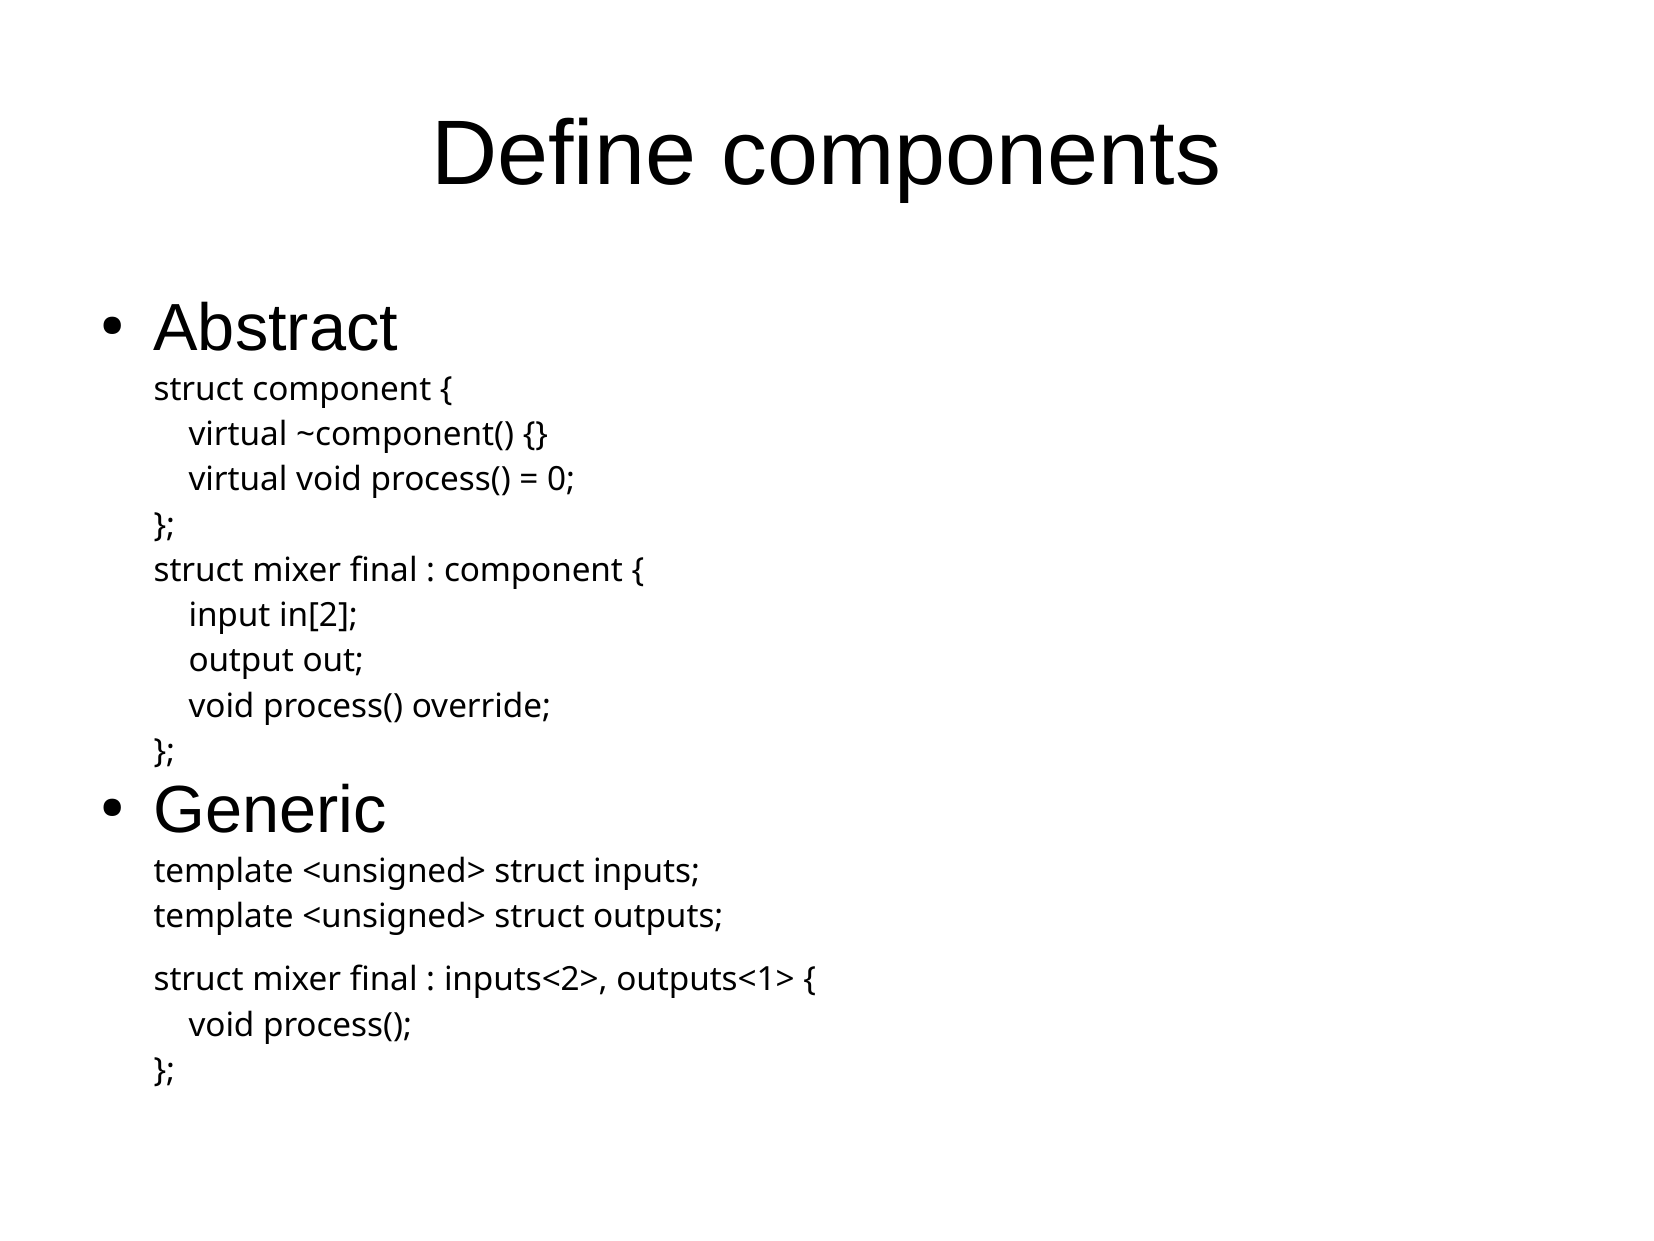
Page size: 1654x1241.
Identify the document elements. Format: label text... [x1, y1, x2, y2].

title Define components [82, 49, 1571, 257]
list Abstract struct component { virtual ~component() {} virtual void process() = 0; }; struct mixer final : component { input in[2]; output out; void process() override; }; Generic template <unsigned> struct inputs; template <unsigned> struct outputs; struct mixer final : inputs<2>, outputs<1> { void process(); }; [82, 290, 1571, 1109]
